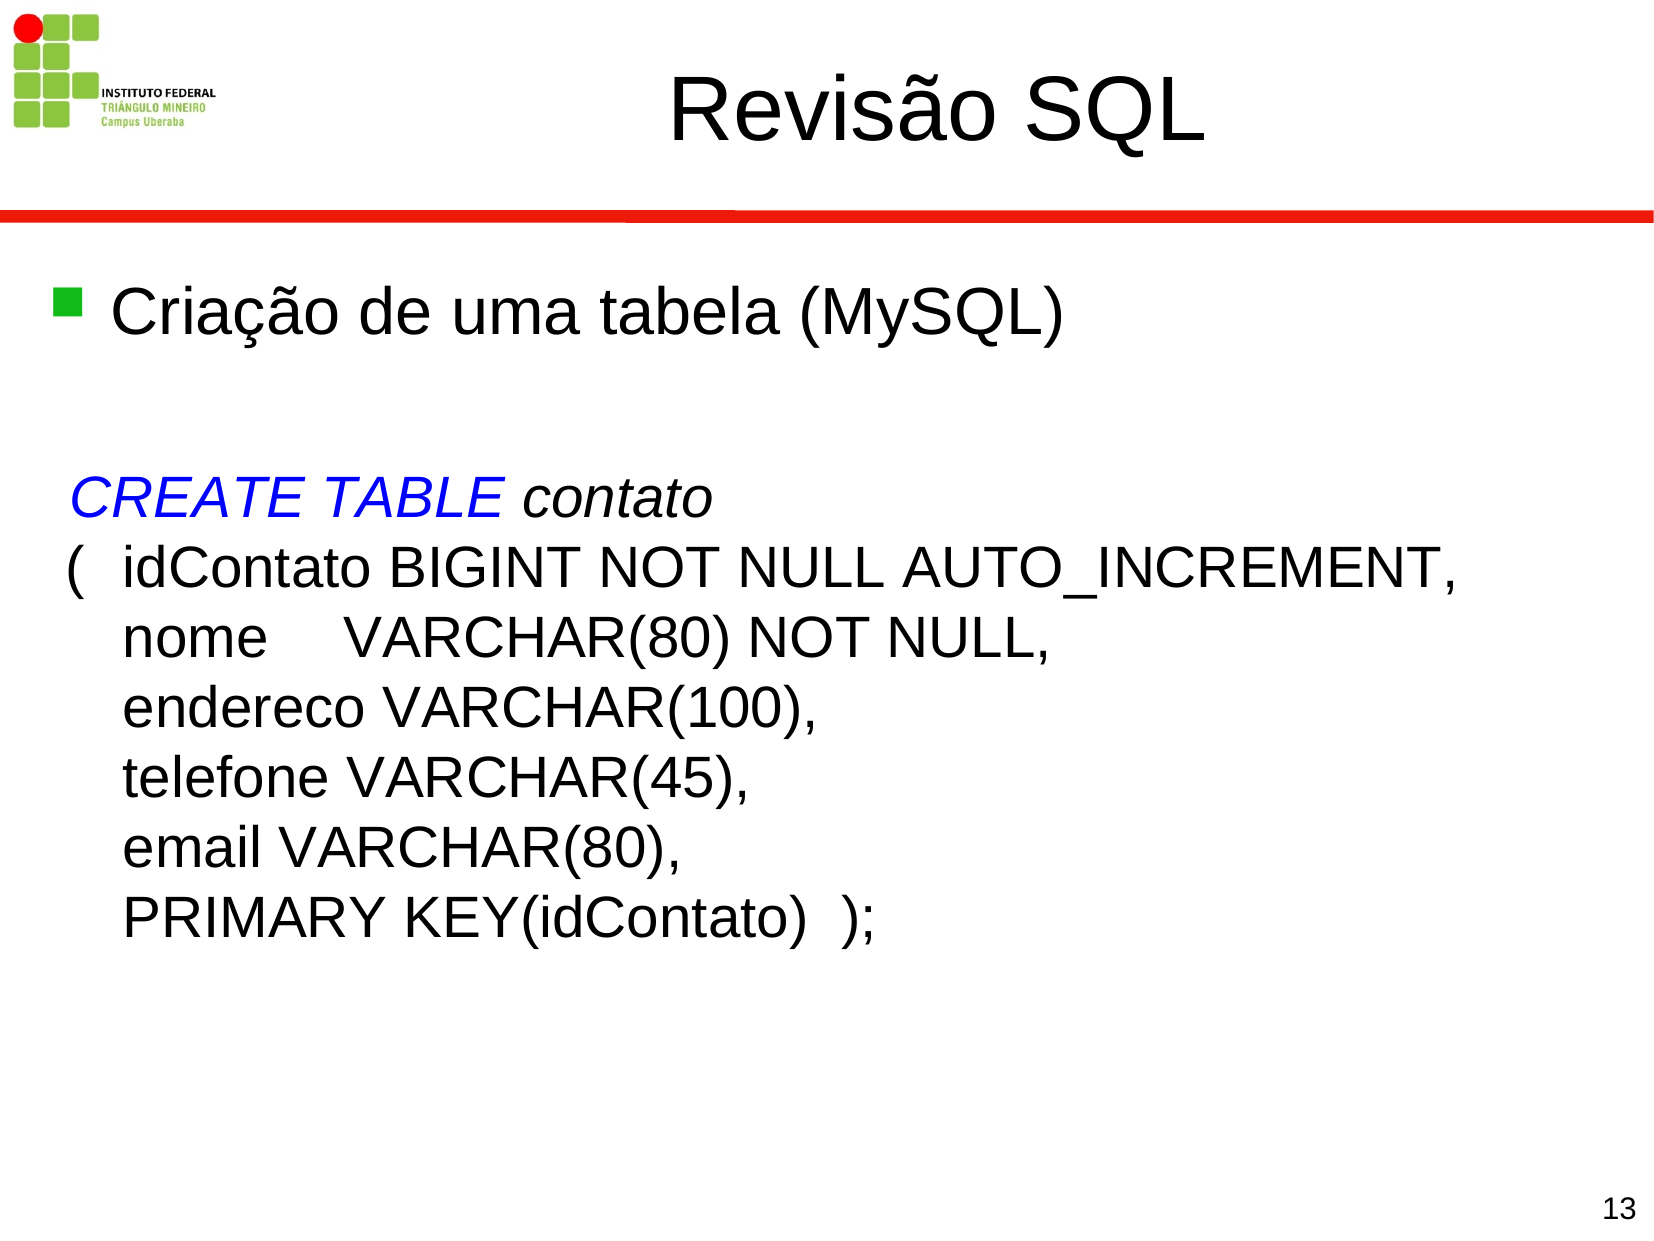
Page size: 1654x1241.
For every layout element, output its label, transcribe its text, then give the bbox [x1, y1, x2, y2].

text_box <número> [1185, 1179, 1654, 1220]
text_box Revisão SQL [253, 0, 1622, 207]
text_box Criação de uma tabela (MySQL) CREATE TABLE contato ( idContato BIGINT NOT NULL AUTO_INCREMENT, nome VARCHAR(80) NOT NULL, endereco VARCHAR(100), telefone VARCHAR(45), email VARCHAR(80), PRIMARY KEY(idContato) ); [32, 259, 1622, 1211]
picture [0, 2, 228, 139]
